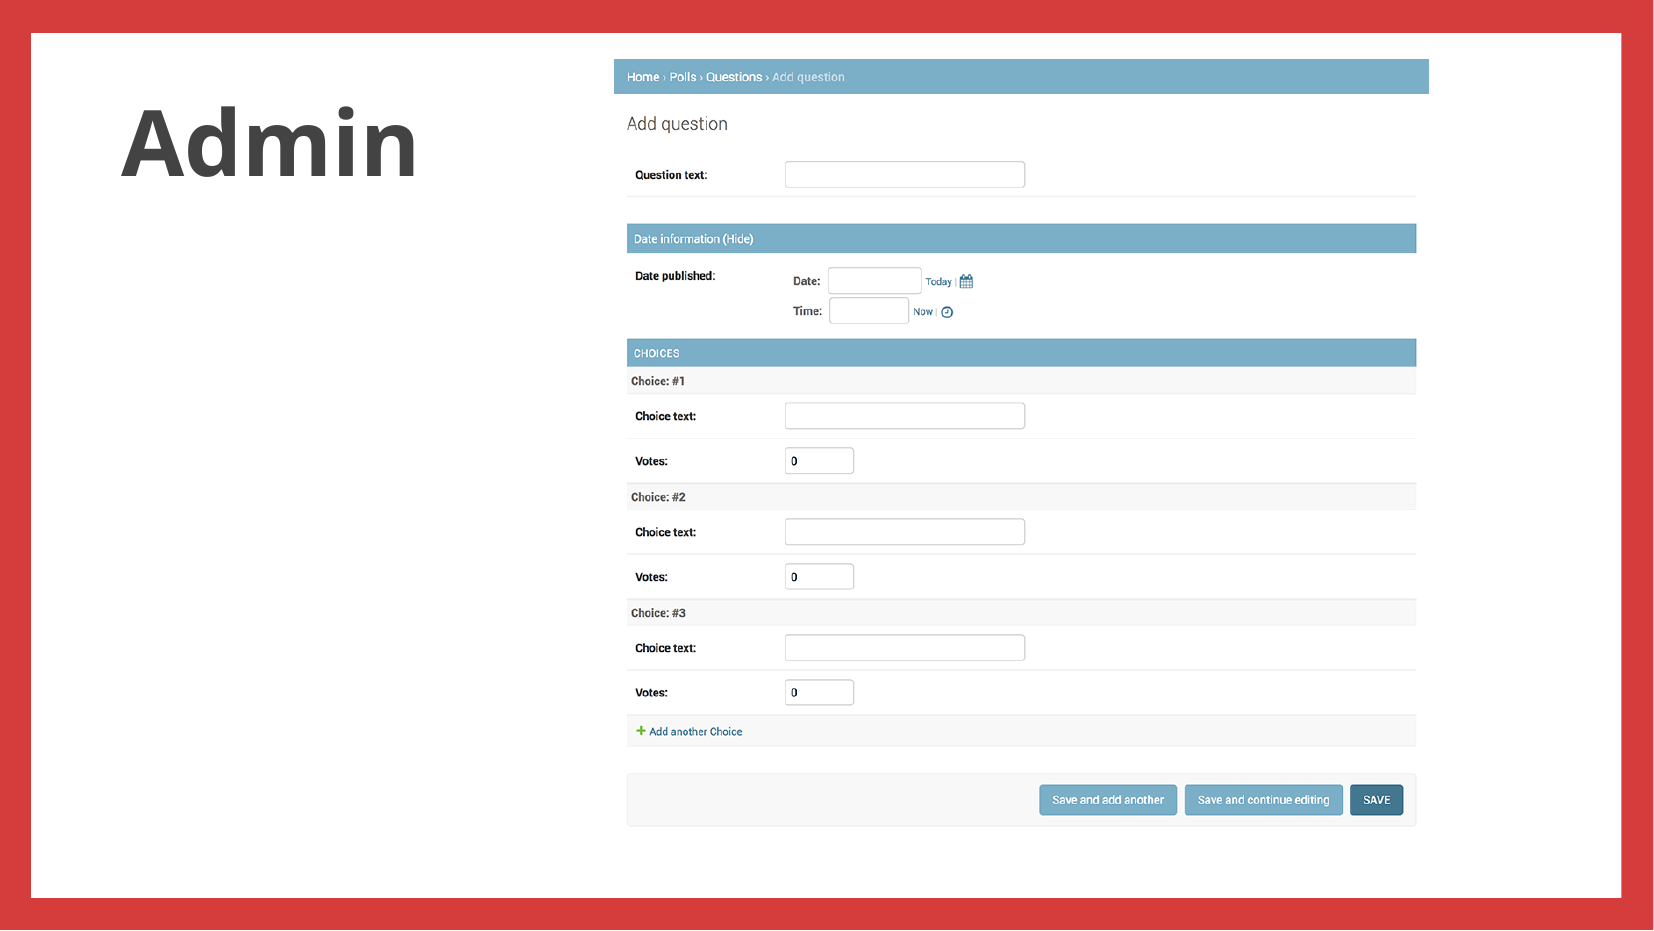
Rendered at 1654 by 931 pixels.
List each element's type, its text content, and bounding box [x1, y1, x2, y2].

title Admin [106, 54, 1583, 239]
picture [614, 59, 1429, 839]
